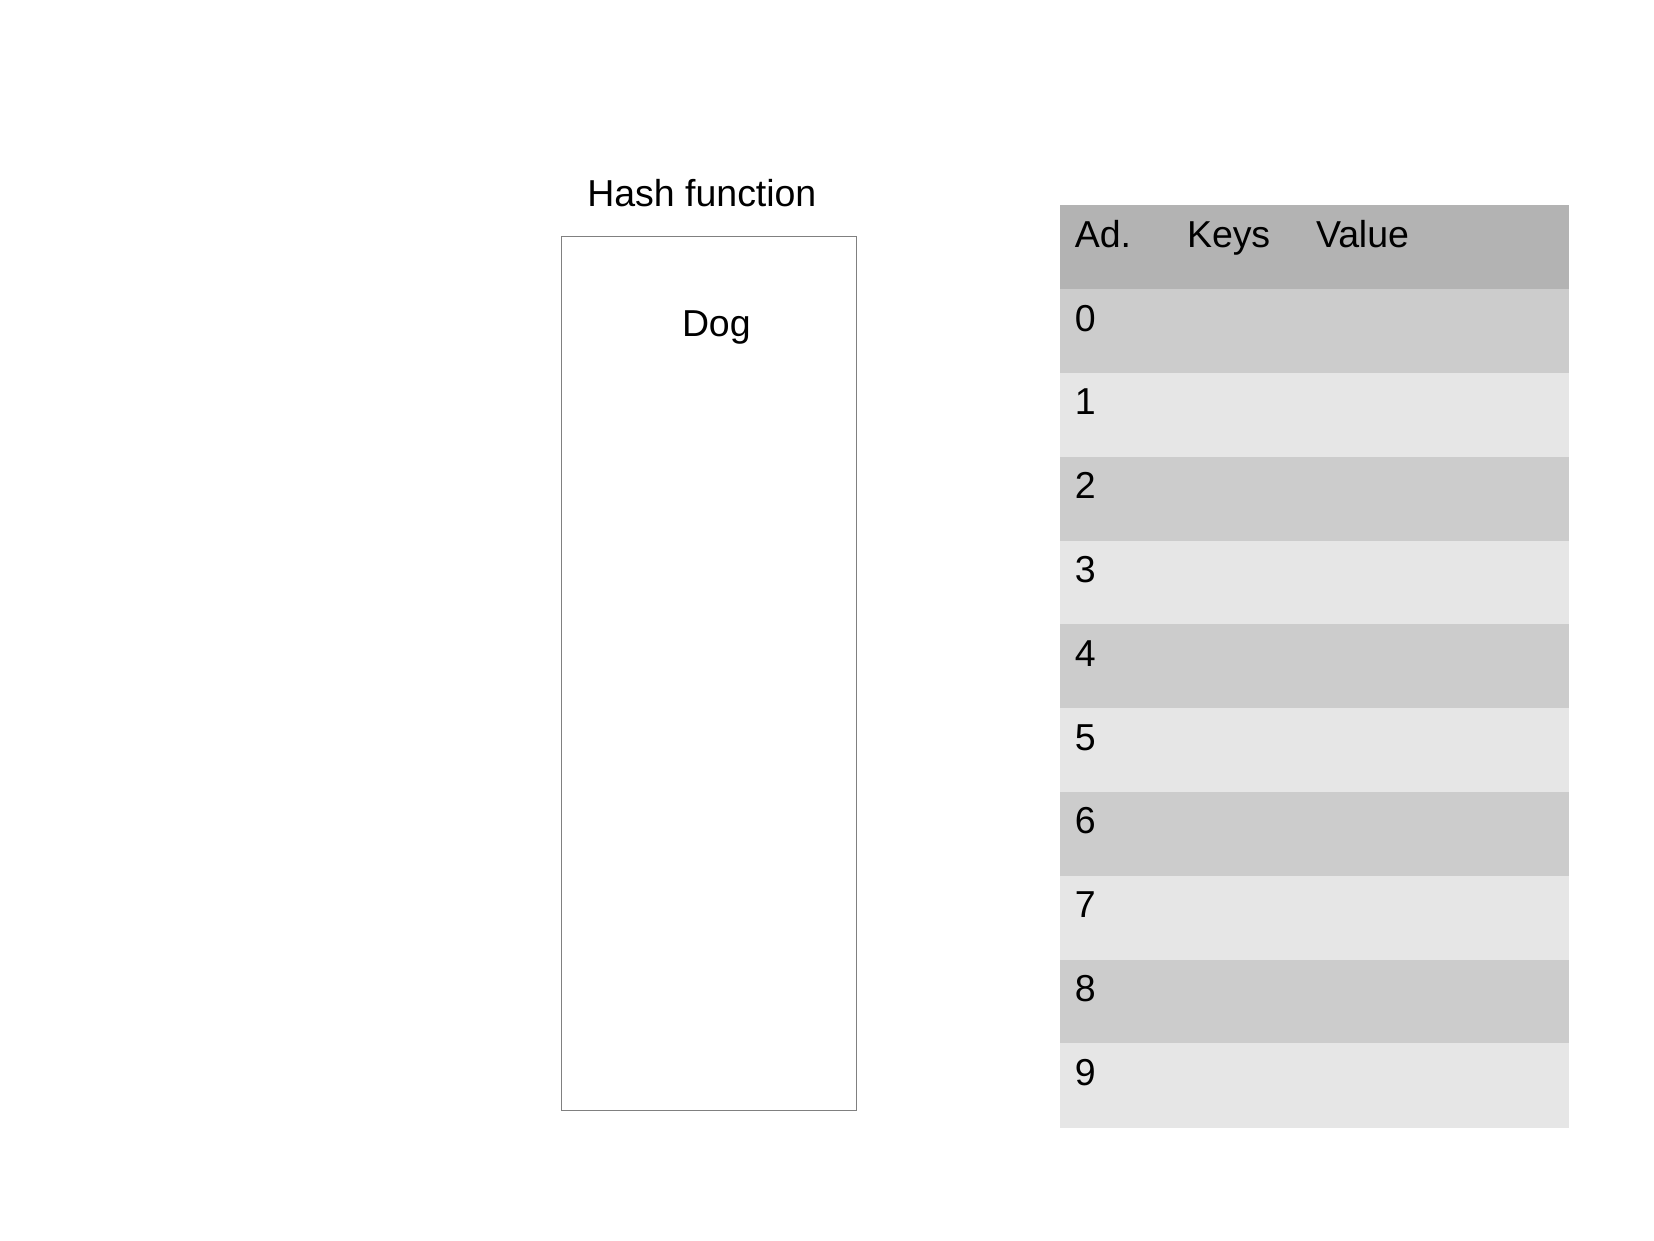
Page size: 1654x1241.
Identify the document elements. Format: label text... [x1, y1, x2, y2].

table_cell [1172, 289, 1301, 373]
table_cell [1172, 708, 1301, 792]
table_header Value [1301, 205, 1569, 289]
table_cell [1301, 876, 1569, 960]
text_box Hash function [572, 165, 845, 223]
table_cell [1301, 624, 1569, 708]
table_cell 3 [1060, 541, 1172, 624]
table_cell [1172, 792, 1301, 876]
table_cell [1301, 289, 1569, 373]
table_cell [1301, 792, 1569, 876]
table_cell [1301, 960, 1569, 1043]
table_cell 0 [1060, 289, 1172, 373]
table_header Keys [1172, 205, 1301, 289]
table_cell [1172, 541, 1301, 624]
table_cell [1172, 960, 1301, 1043]
table_cell [1301, 541, 1569, 624]
table_cell [1301, 1043, 1569, 1128]
table_cell [1172, 1043, 1301, 1128]
table_cell 6 [1060, 792, 1172, 876]
table_cell 4 [1060, 624, 1172, 708]
table_cell [1172, 624, 1301, 708]
text_box [561, 236, 857, 1111]
table_cell 9 [1060, 1043, 1172, 1128]
table_cell [1172, 876, 1301, 960]
table_cell [1301, 708, 1569, 792]
table_cell [1172, 457, 1301, 541]
table_cell [1301, 457, 1569, 541]
table_cell [1172, 373, 1301, 457]
table_cell 8 [1060, 960, 1172, 1043]
table_cell [1301, 373, 1569, 457]
table_header Ad. [1060, 205, 1172, 289]
text_box Dog [667, 295, 798, 395]
table_cell 7 [1060, 876, 1172, 960]
table_cell 5 [1060, 708, 1172, 792]
table_cell 2 [1060, 457, 1172, 541]
table_cell 1 [1060, 373, 1172, 457]
